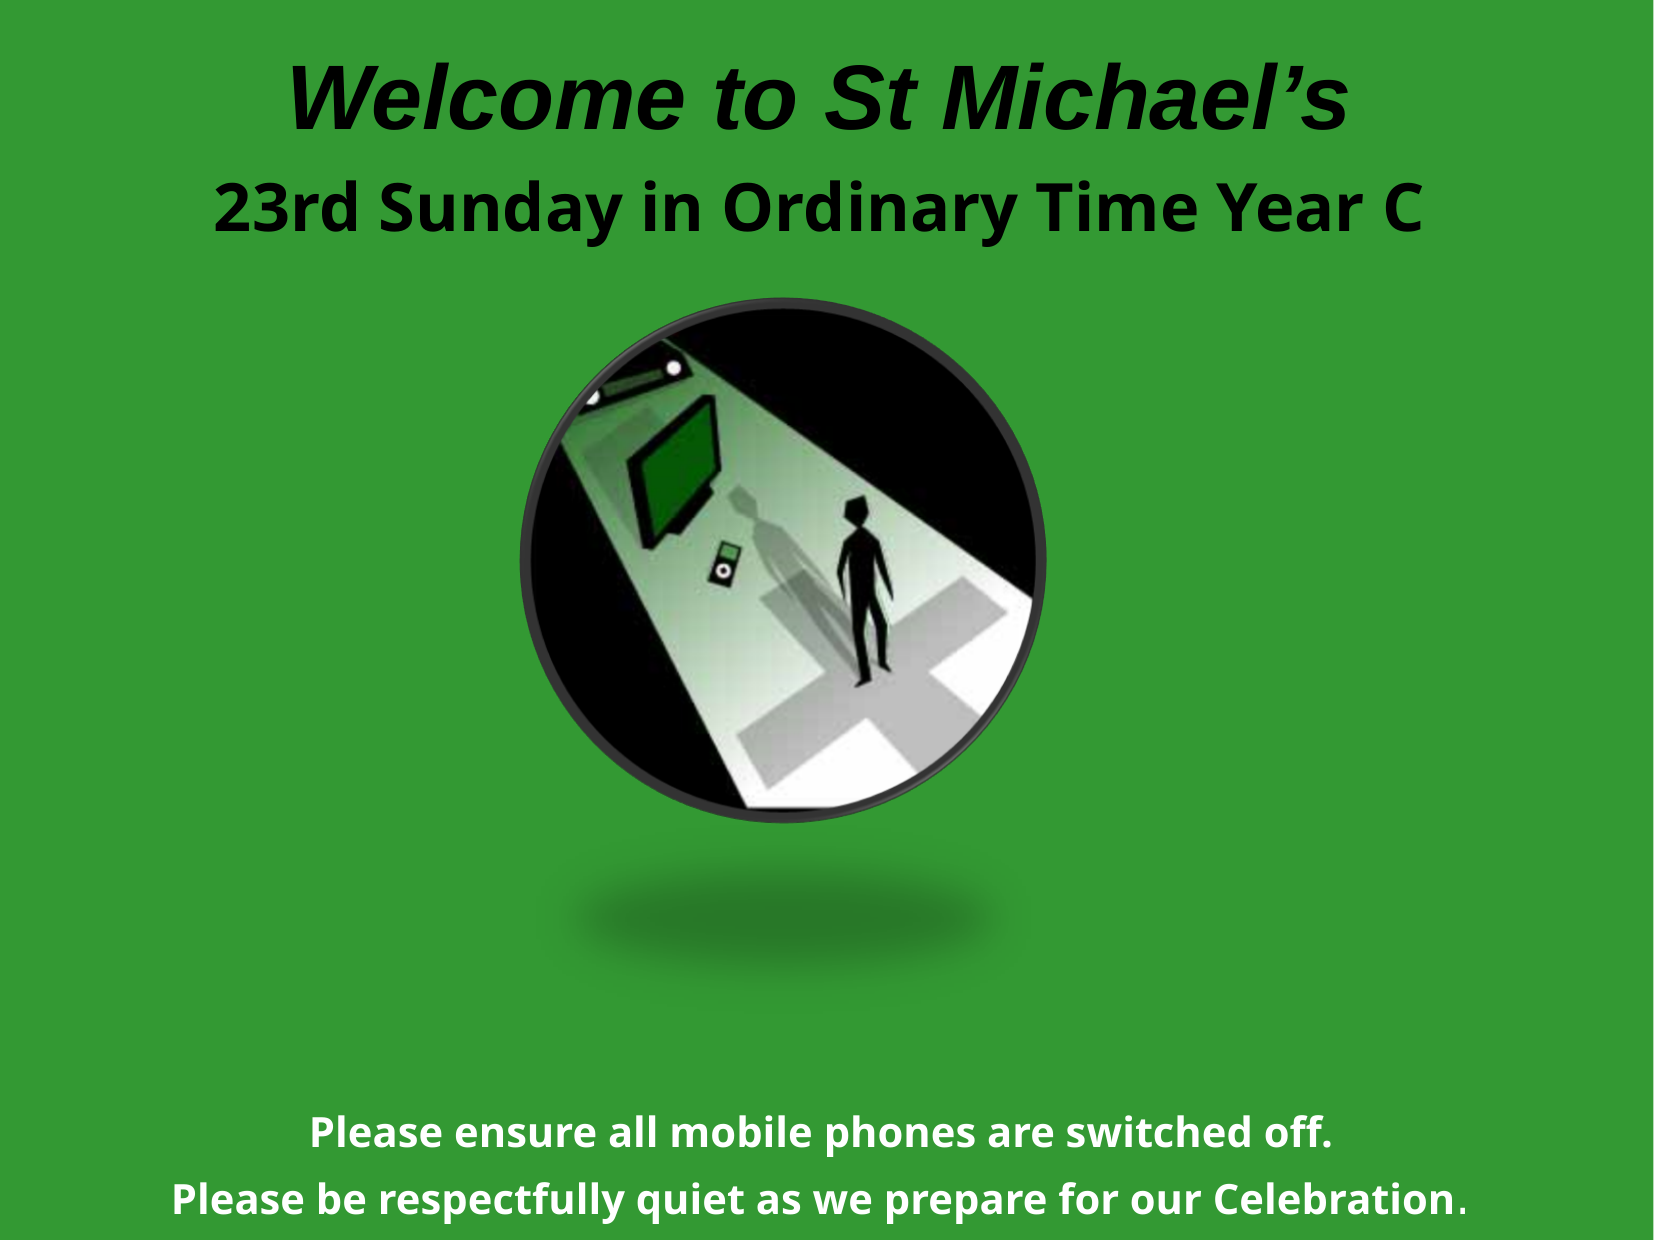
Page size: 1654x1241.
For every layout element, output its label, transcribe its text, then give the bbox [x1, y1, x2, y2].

subtitle Welcome to St Michael’s 23rd Sunday in Ordinary Time Year C [94, 30, 1546, 268]
text_box Please ensure all mobile phones are switched off. Please be respectfully quiet as we prepare for our Celebration. [35, 1098, 1619, 1234]
picture [508, 295, 1058, 1029]
